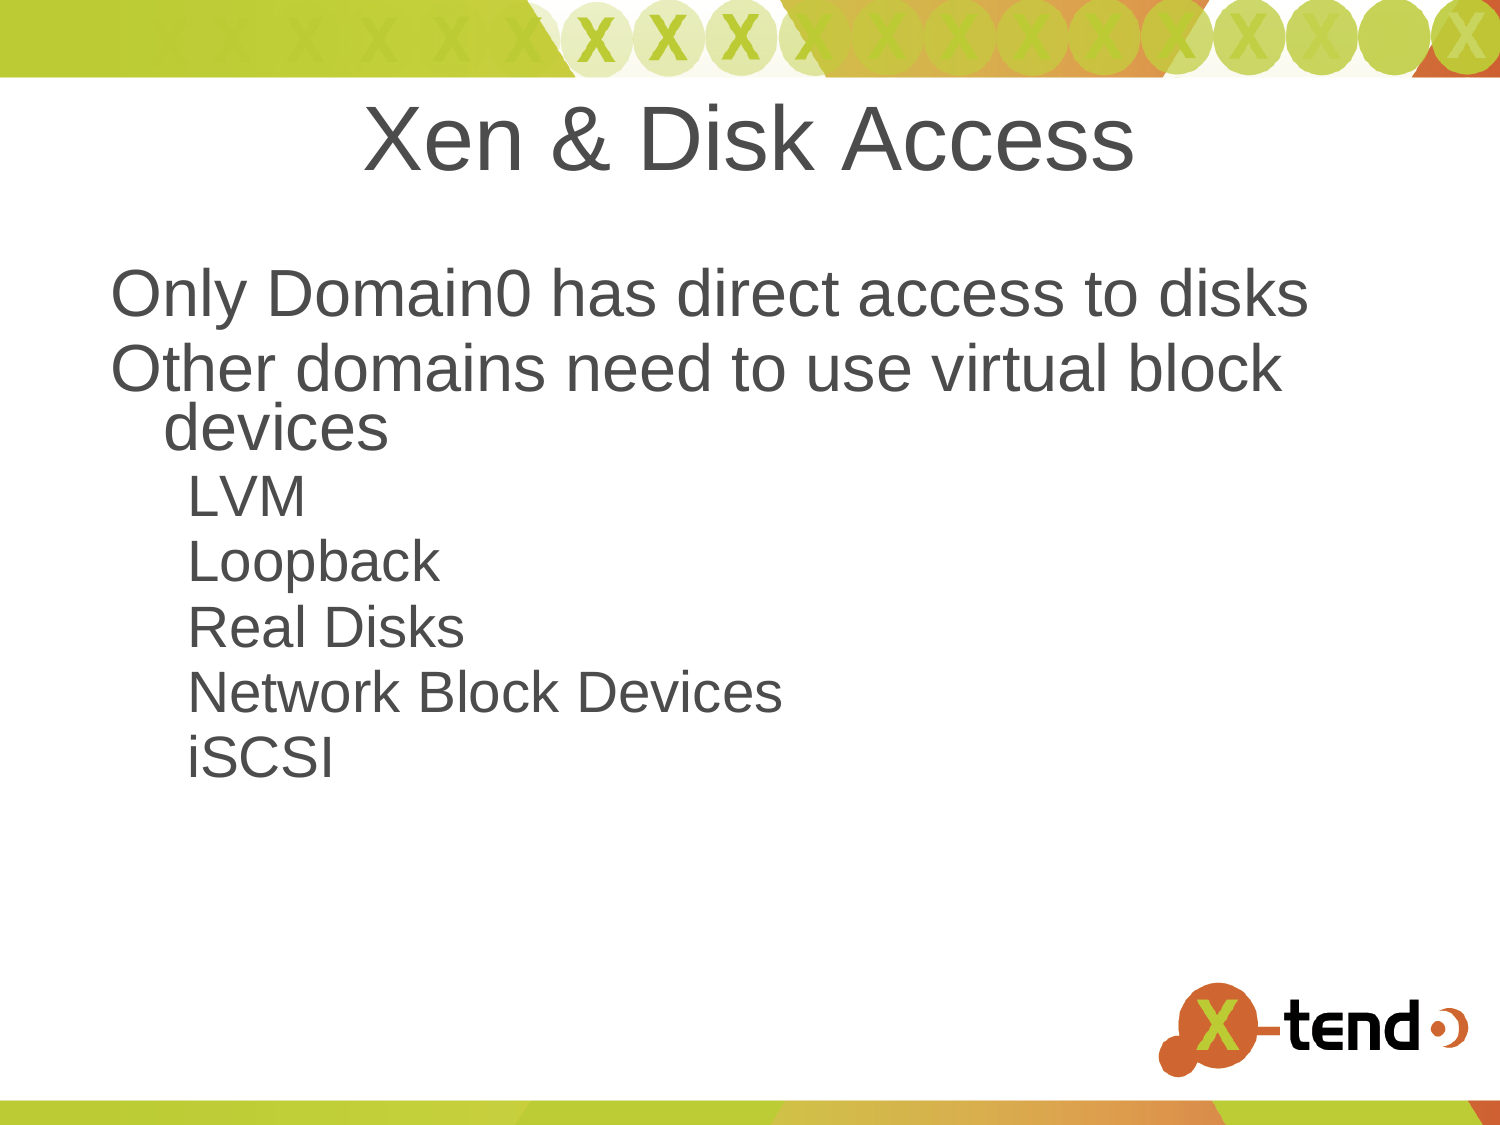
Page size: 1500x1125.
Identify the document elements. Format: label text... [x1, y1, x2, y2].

list Only Domain0 has direct access to disks Other domains need to use virtual block devices LVM Loopback Real Disks Network Block Devices iSCSI [78, 262, 1476, 1113]
title Xen & Disk Access [75, 45, 1426, 233]
picture [0, 0, 1500, 1125]
